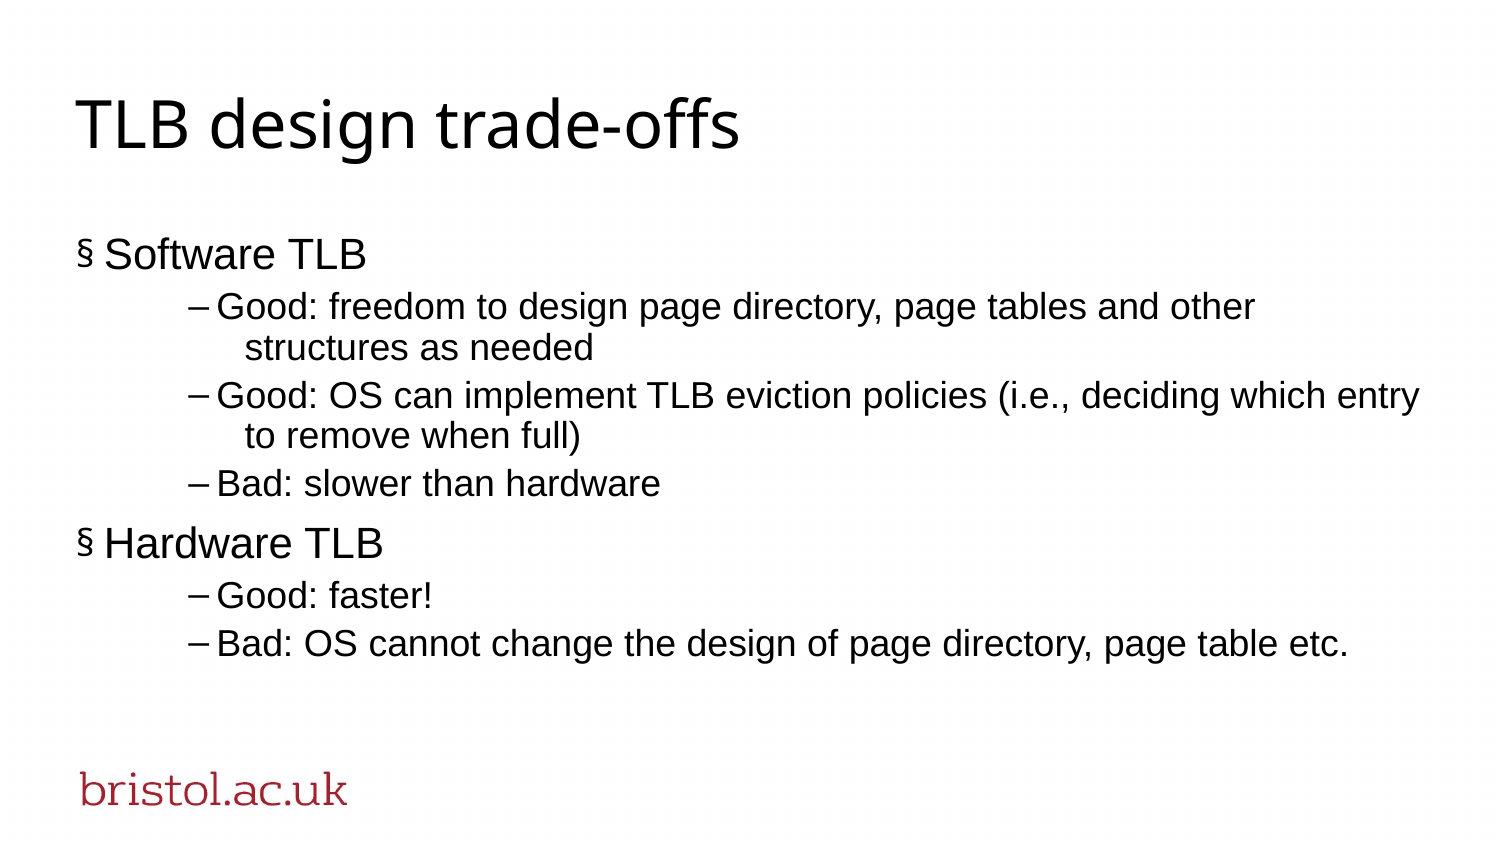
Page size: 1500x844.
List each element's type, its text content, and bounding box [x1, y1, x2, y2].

list Software TLB Good: freedom to design page directory, page tables and other structures as needed Good: OS can implement TLB eviction policies (i.e., deciding which entry to remove when full) Bad: slower than hardware Hardware TLB Good: faster! Bad: OS cannot change the design of page directory, page table etc. [60, 224, 1440, 699]
title TLB design trade-offs [60, 44, 1440, 209]
